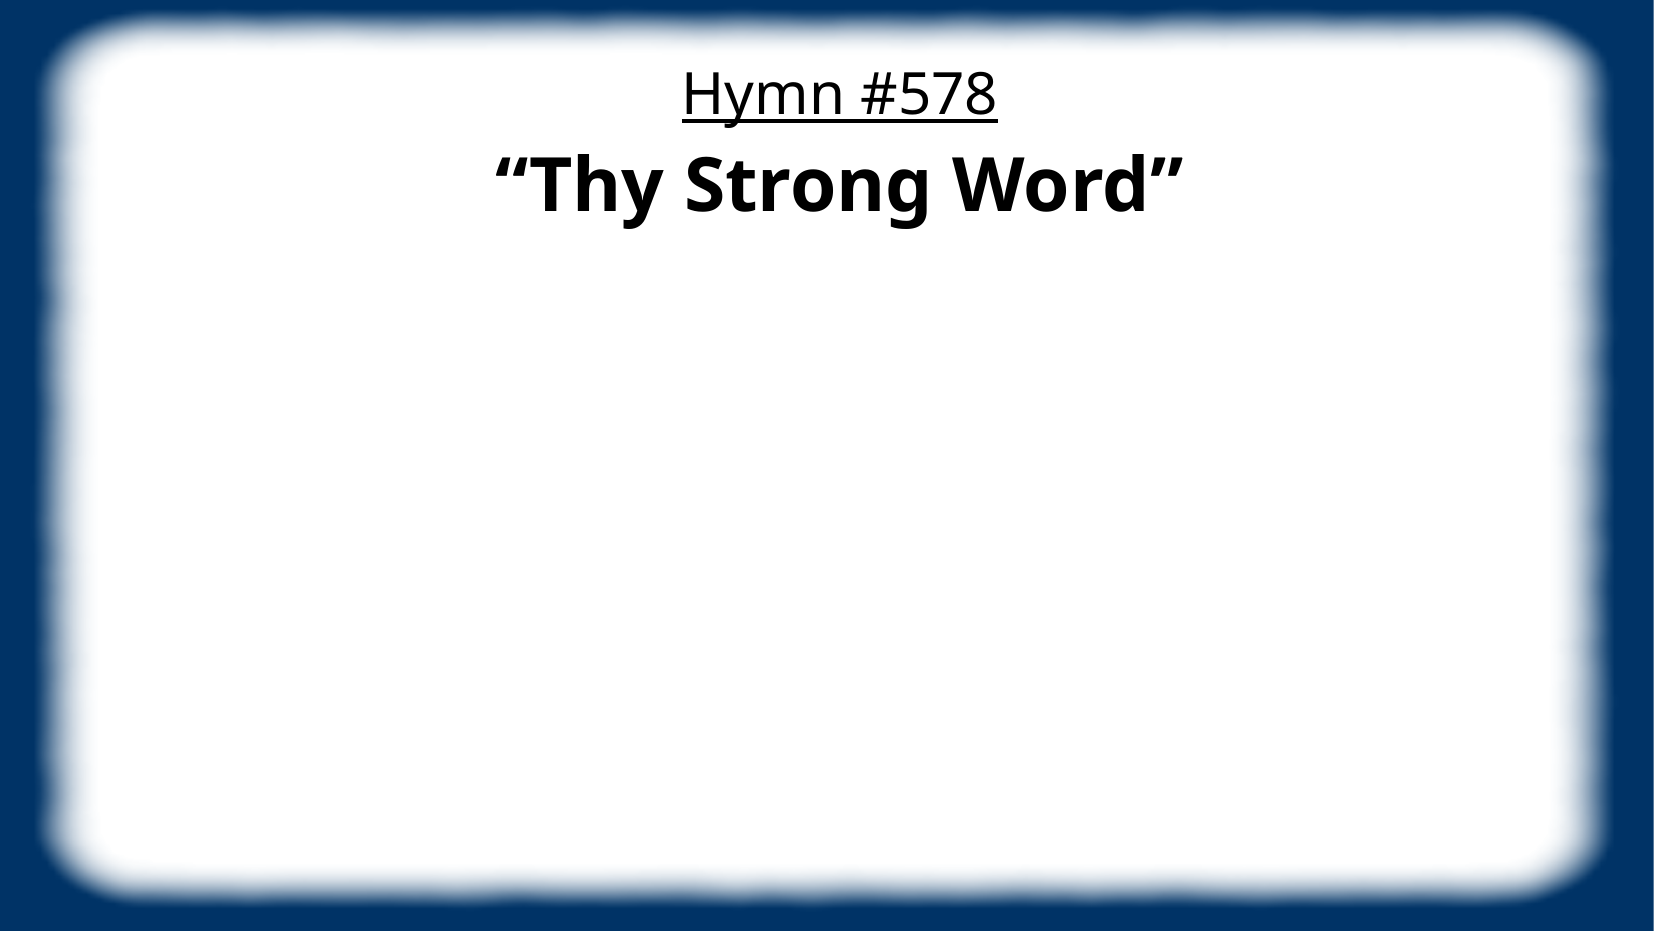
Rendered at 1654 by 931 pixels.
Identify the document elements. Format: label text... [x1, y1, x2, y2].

text_box Hymn #578 “Thy Strong Word” [90, 45, 1591, 237]
picture [0, 0, 1654, 931]
